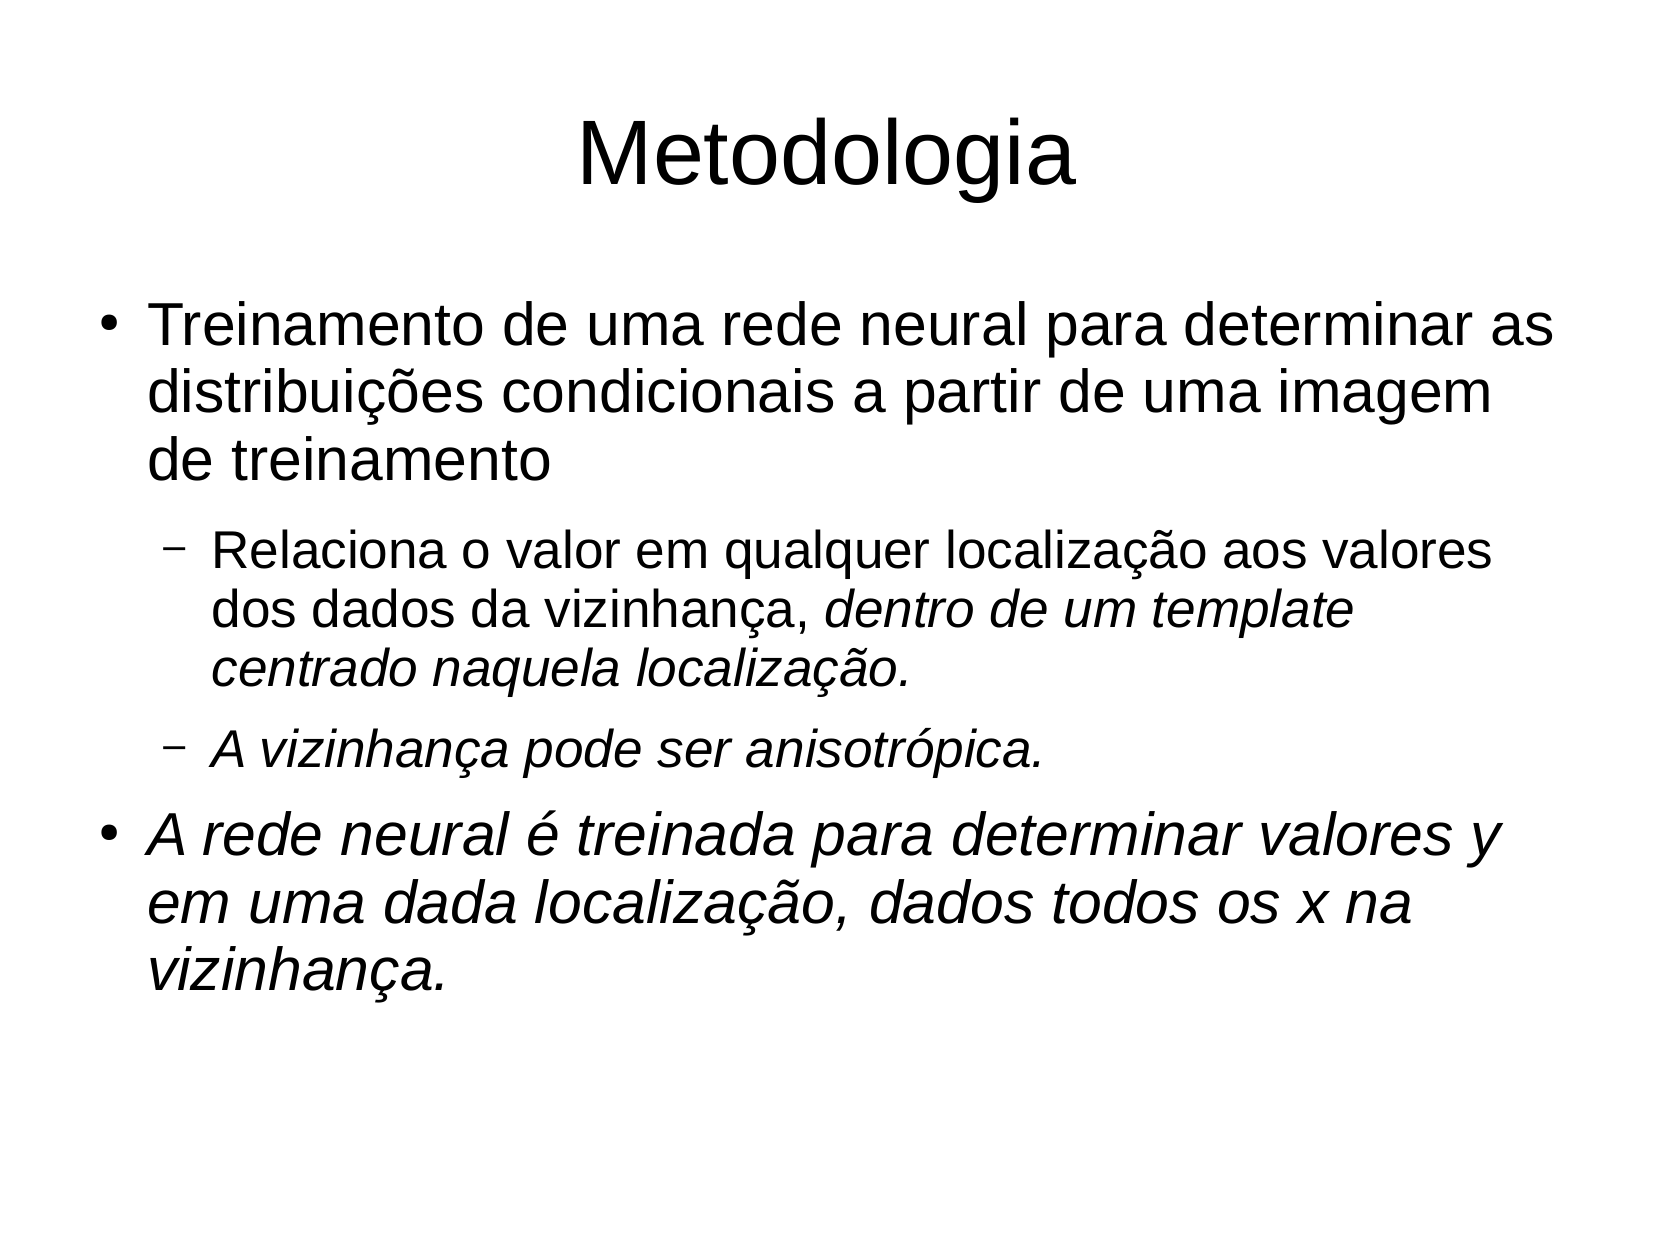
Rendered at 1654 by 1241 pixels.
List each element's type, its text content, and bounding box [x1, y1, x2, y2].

list Treinamento de uma rede neural para determinar as distribuições condicionais a partir de uma imagem de treinamento Relaciona o valor em qualquer localização aos valores dos dados da vizinhança, dentro de um template centrado naquela localização. A vizinhança pode ser anisotrópica. A rede neural é treinada para determinar valores y em uma dada localização, dados todos os x na vizinhança. [82, 290, 1571, 1010]
title Metodologia [82, 49, 1571, 257]
